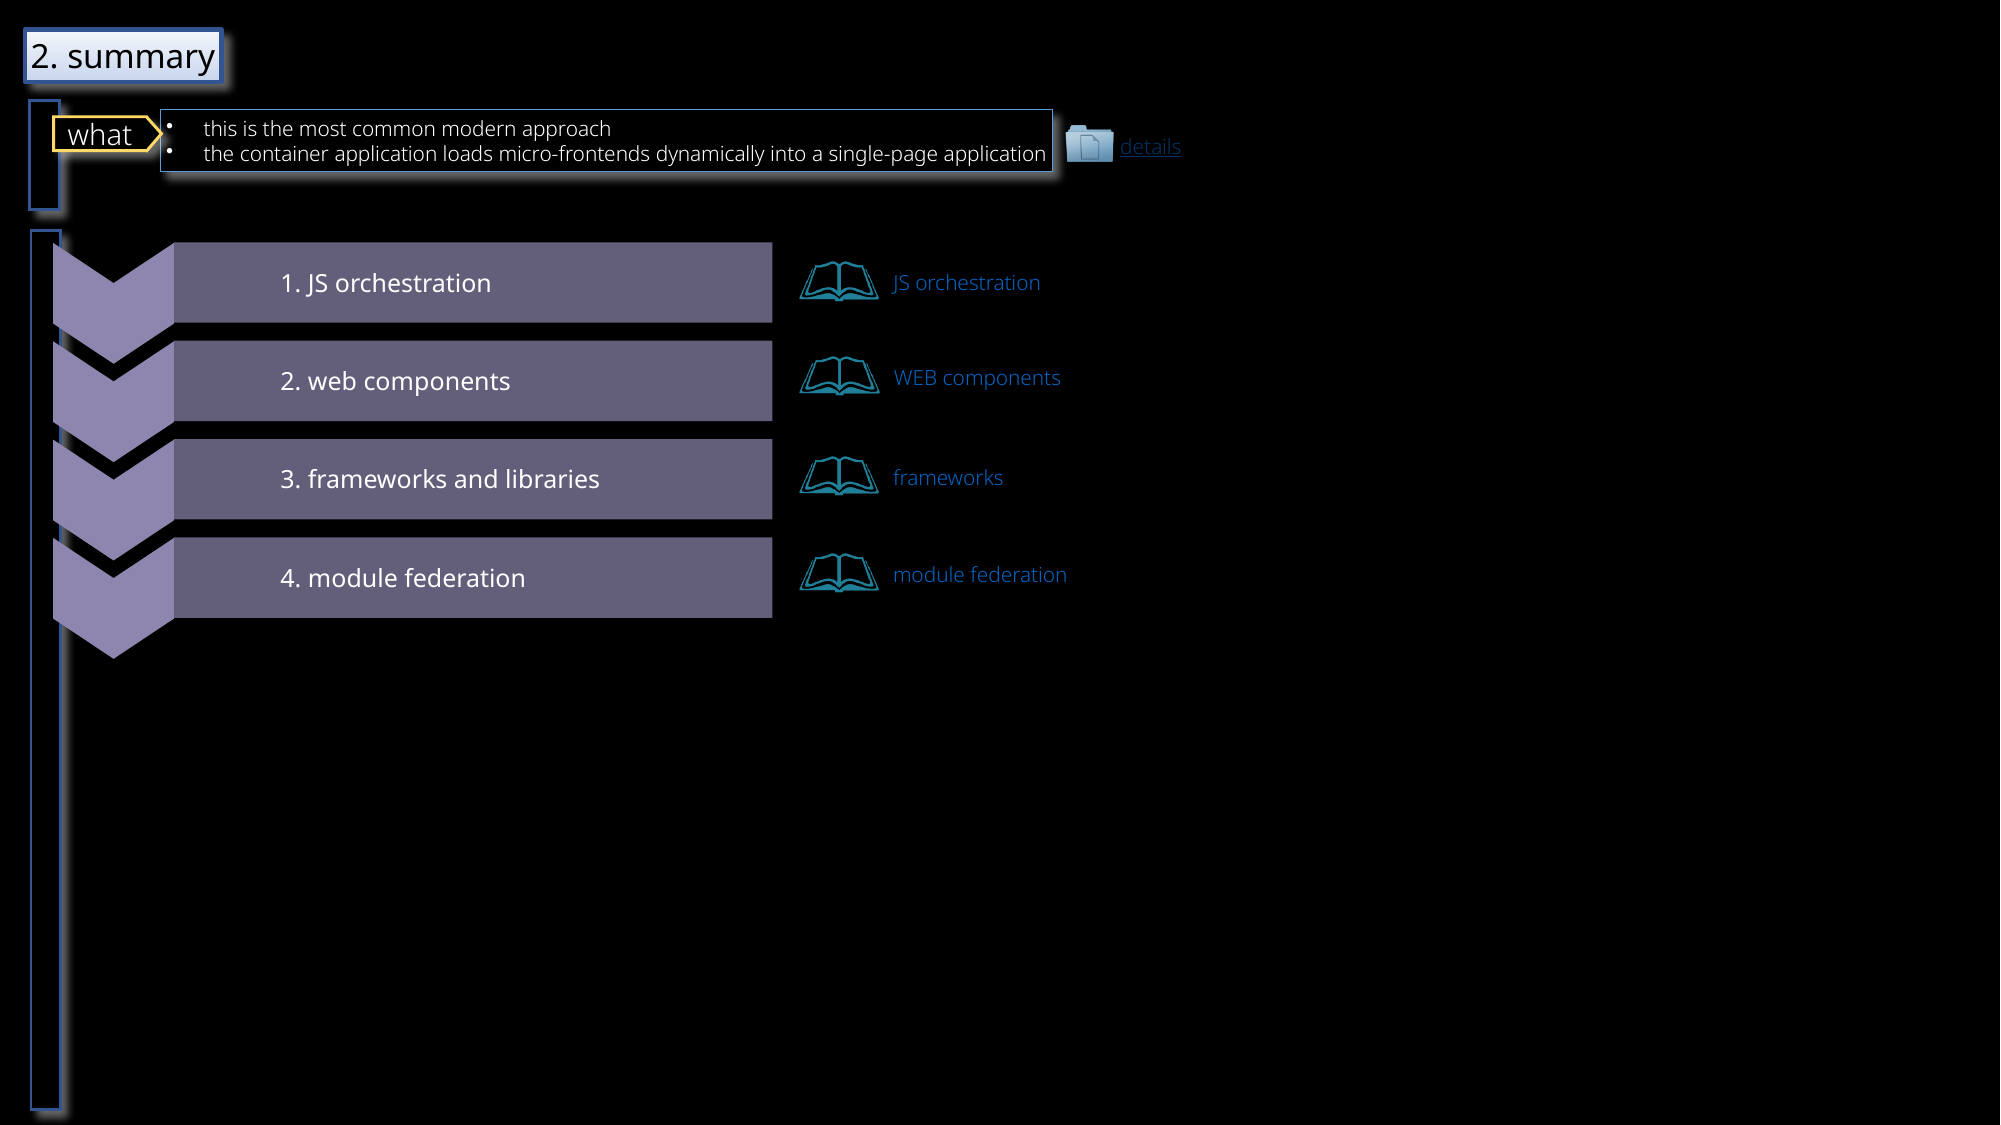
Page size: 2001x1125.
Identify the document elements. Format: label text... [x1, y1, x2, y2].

text_box [29, 100, 60, 210]
text_box details [1120, 133, 1182, 162]
title 2. summary [29, 29, 217, 82]
text_box module federation [878, 554, 1083, 598]
text_box [31, 230, 174, 1110]
text_box frameworks [878, 457, 1019, 501]
picture [797, 259, 879, 304]
text_box 2. web components [173, 340, 773, 422]
text_box JS orchestration [878, 262, 1056, 306]
picture [1065, 118, 1114, 168]
picture [797, 354, 880, 398]
text_box what [53, 116, 162, 151]
text_box 4. module federation [174, 537, 773, 618]
picture [797, 454, 879, 499]
text_box 3. frameworks and libraries [174, 439, 773, 520]
text_box 1. JS orchestration [174, 242, 773, 323]
text_box WEB components [879, 357, 1076, 401]
text_box this is the most common modern approach the container application loads micro‑frontends dynamically into a single-page application [160, 109, 1053, 172]
picture [797, 551, 879, 595]
